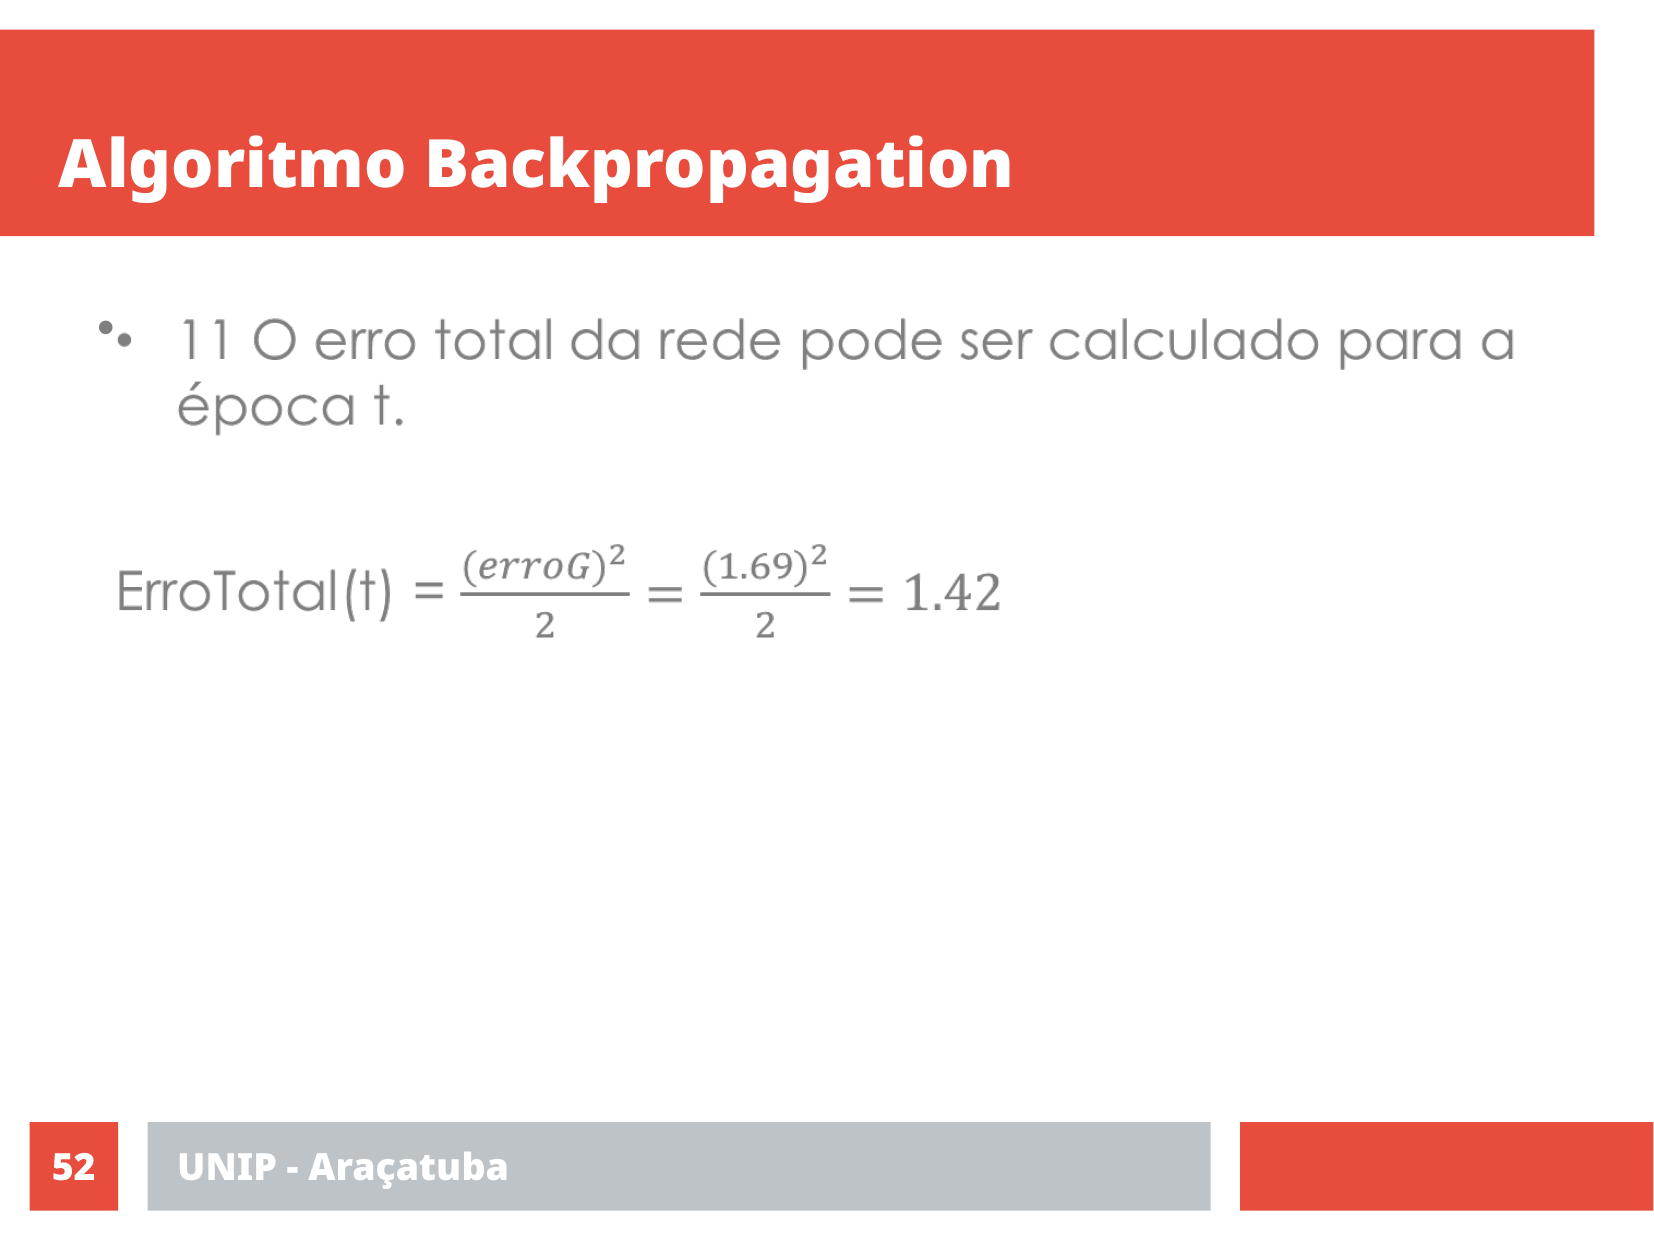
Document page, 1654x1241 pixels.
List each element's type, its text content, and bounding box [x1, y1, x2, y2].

title Algoritmo Backpropagation [59, 59, 1595, 207]
list [82, 289, 1571, 1108]
